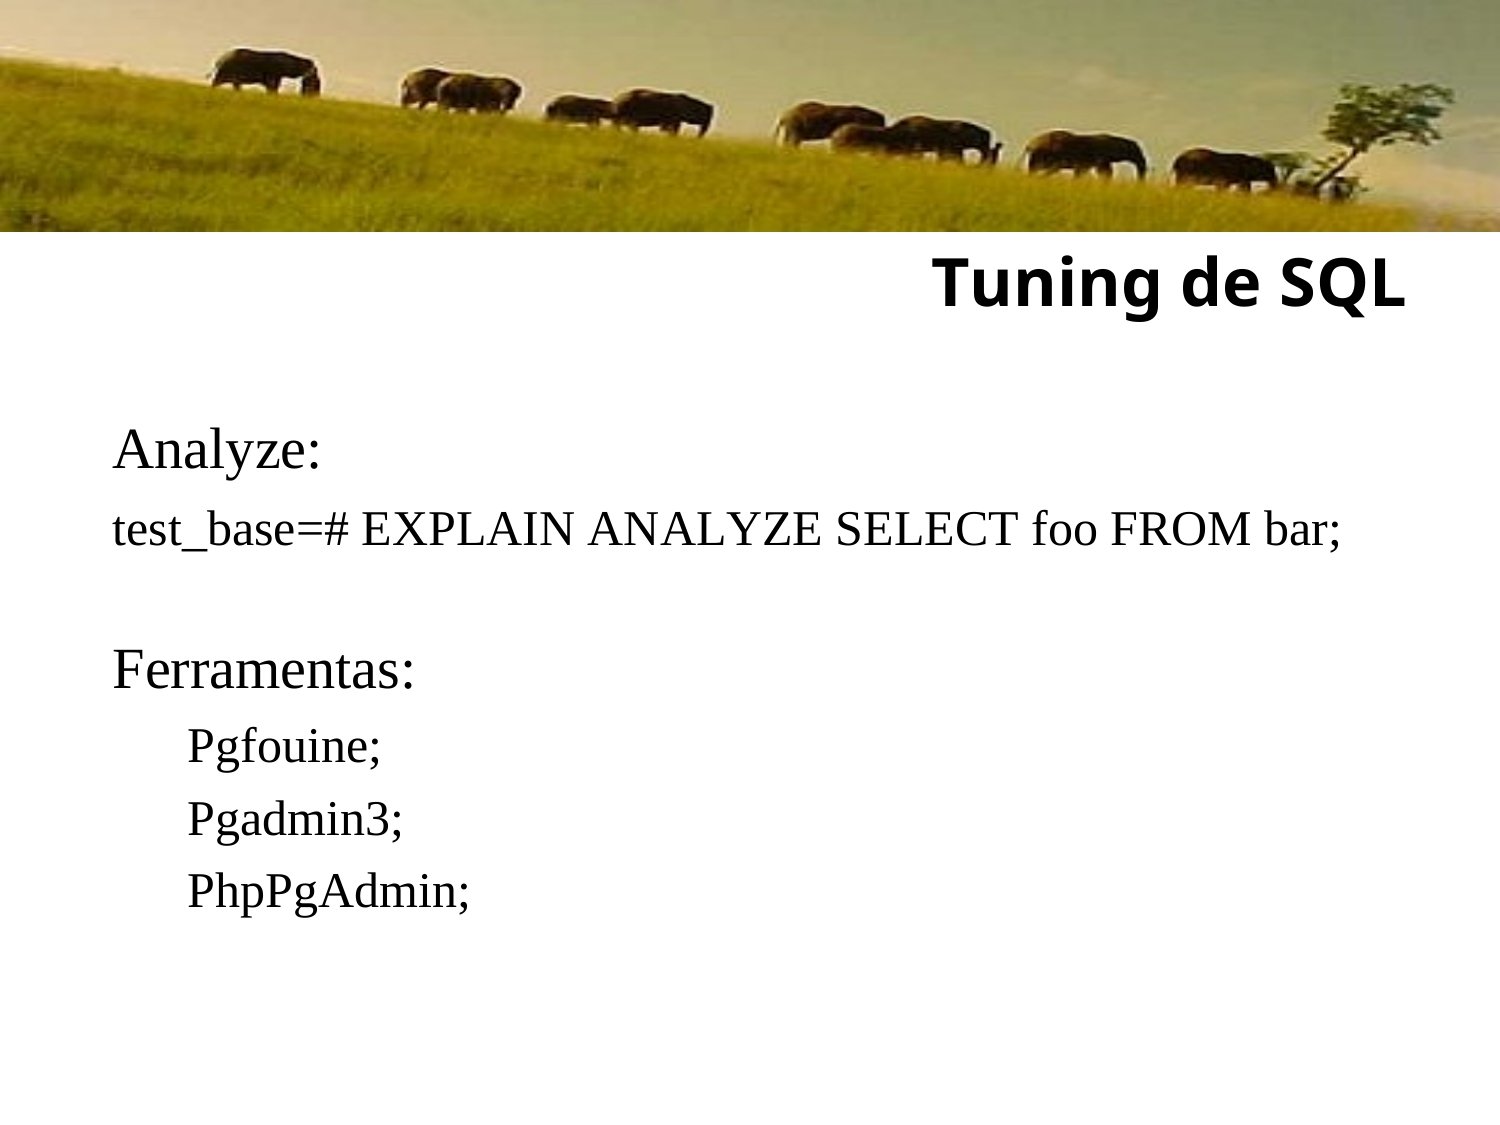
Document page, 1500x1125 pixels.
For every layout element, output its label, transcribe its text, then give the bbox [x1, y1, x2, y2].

picture [0, 0, 1500, 232]
list Analyze: test_base=# EXPLAIN ANALYZE SELECT foo FROM bar; Ferramentas: Pgfouine; Pgadmin3; PhpPgAdmin; [112, 413, 1388, 1063]
text_box Tuning de SQL [472, 232, 1436, 329]
